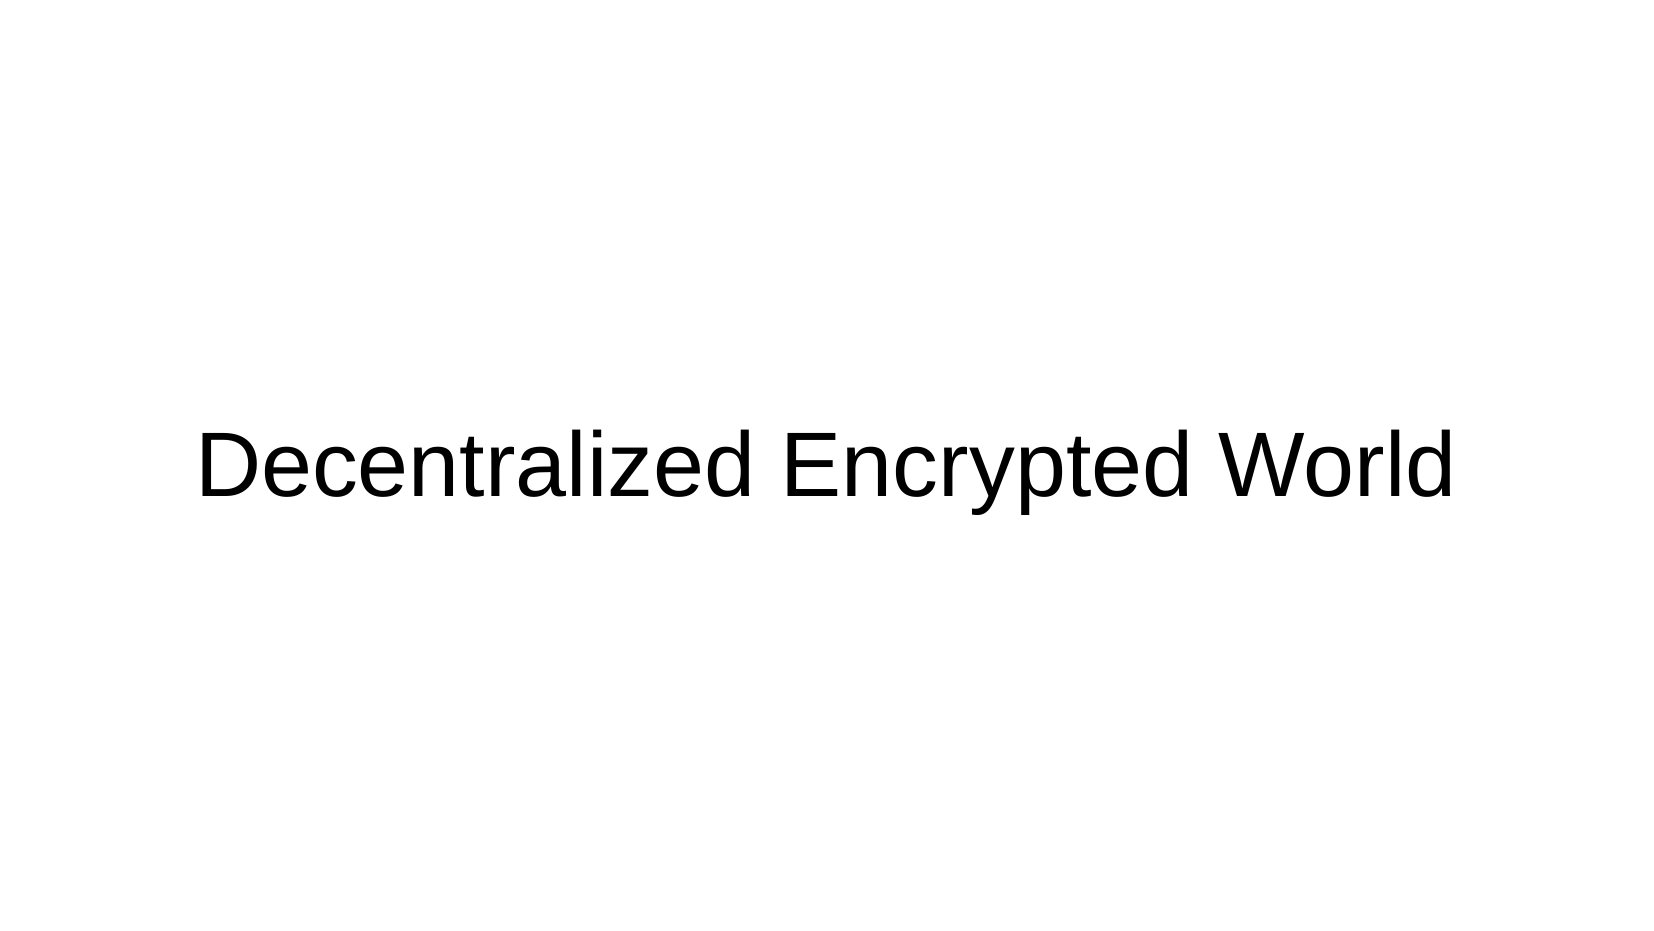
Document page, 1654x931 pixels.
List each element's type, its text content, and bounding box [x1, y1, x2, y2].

title Decentralized Encrypted World [82, 387, 1571, 543]
